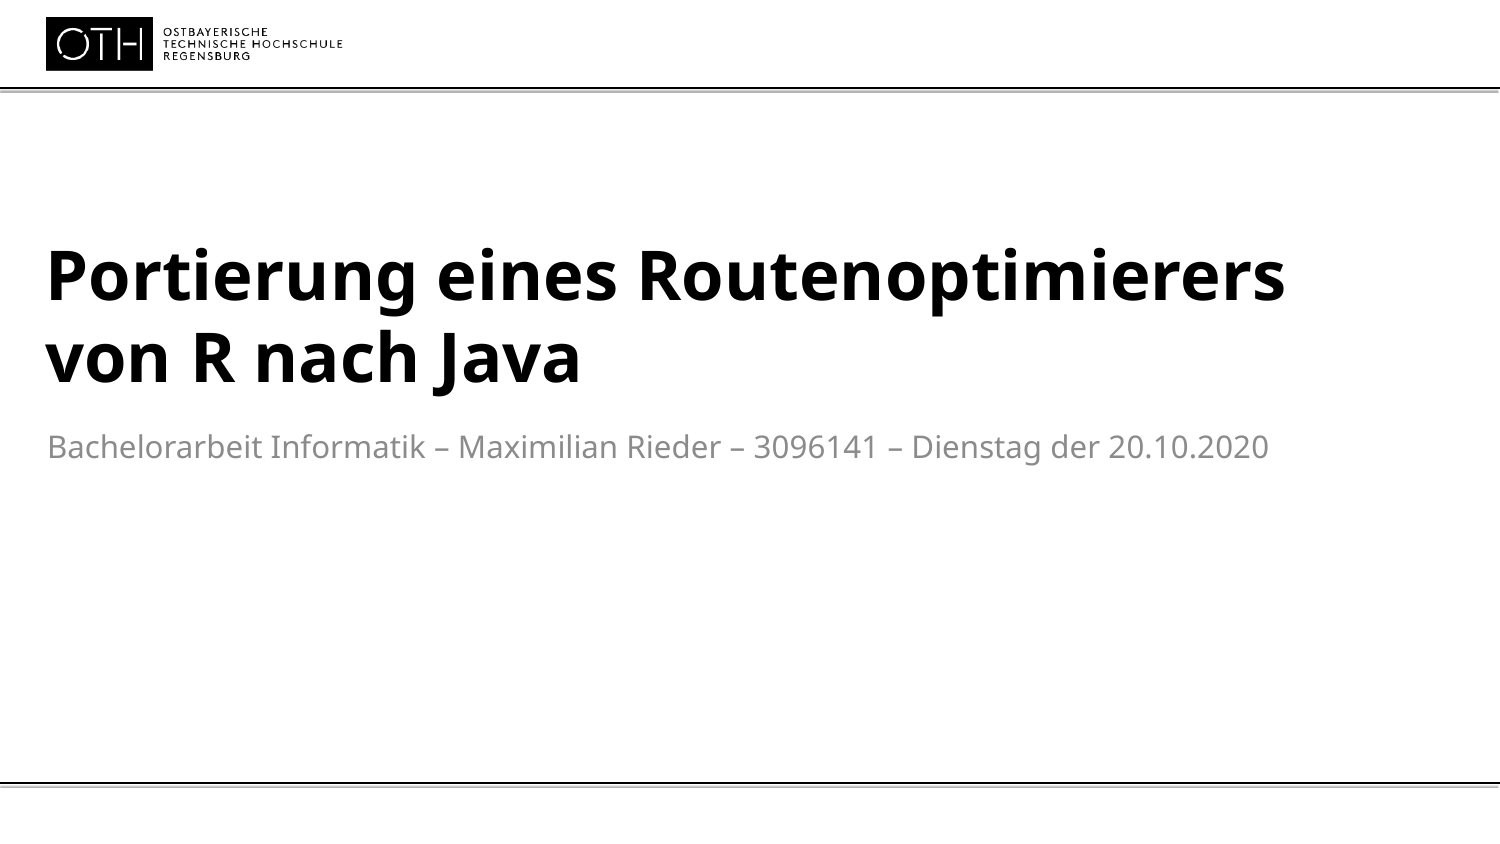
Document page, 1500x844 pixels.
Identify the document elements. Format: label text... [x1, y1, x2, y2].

picture [46, 17, 414, 71]
title Portierung eines Routenoptimierers von R nach Java [45, 185, 1321, 443]
subtitle Bachelorarbeit Informatik – Maximilian Rieder – 3096141 – Dienstag der 20.10.2020 [47, 421, 1323, 476]
